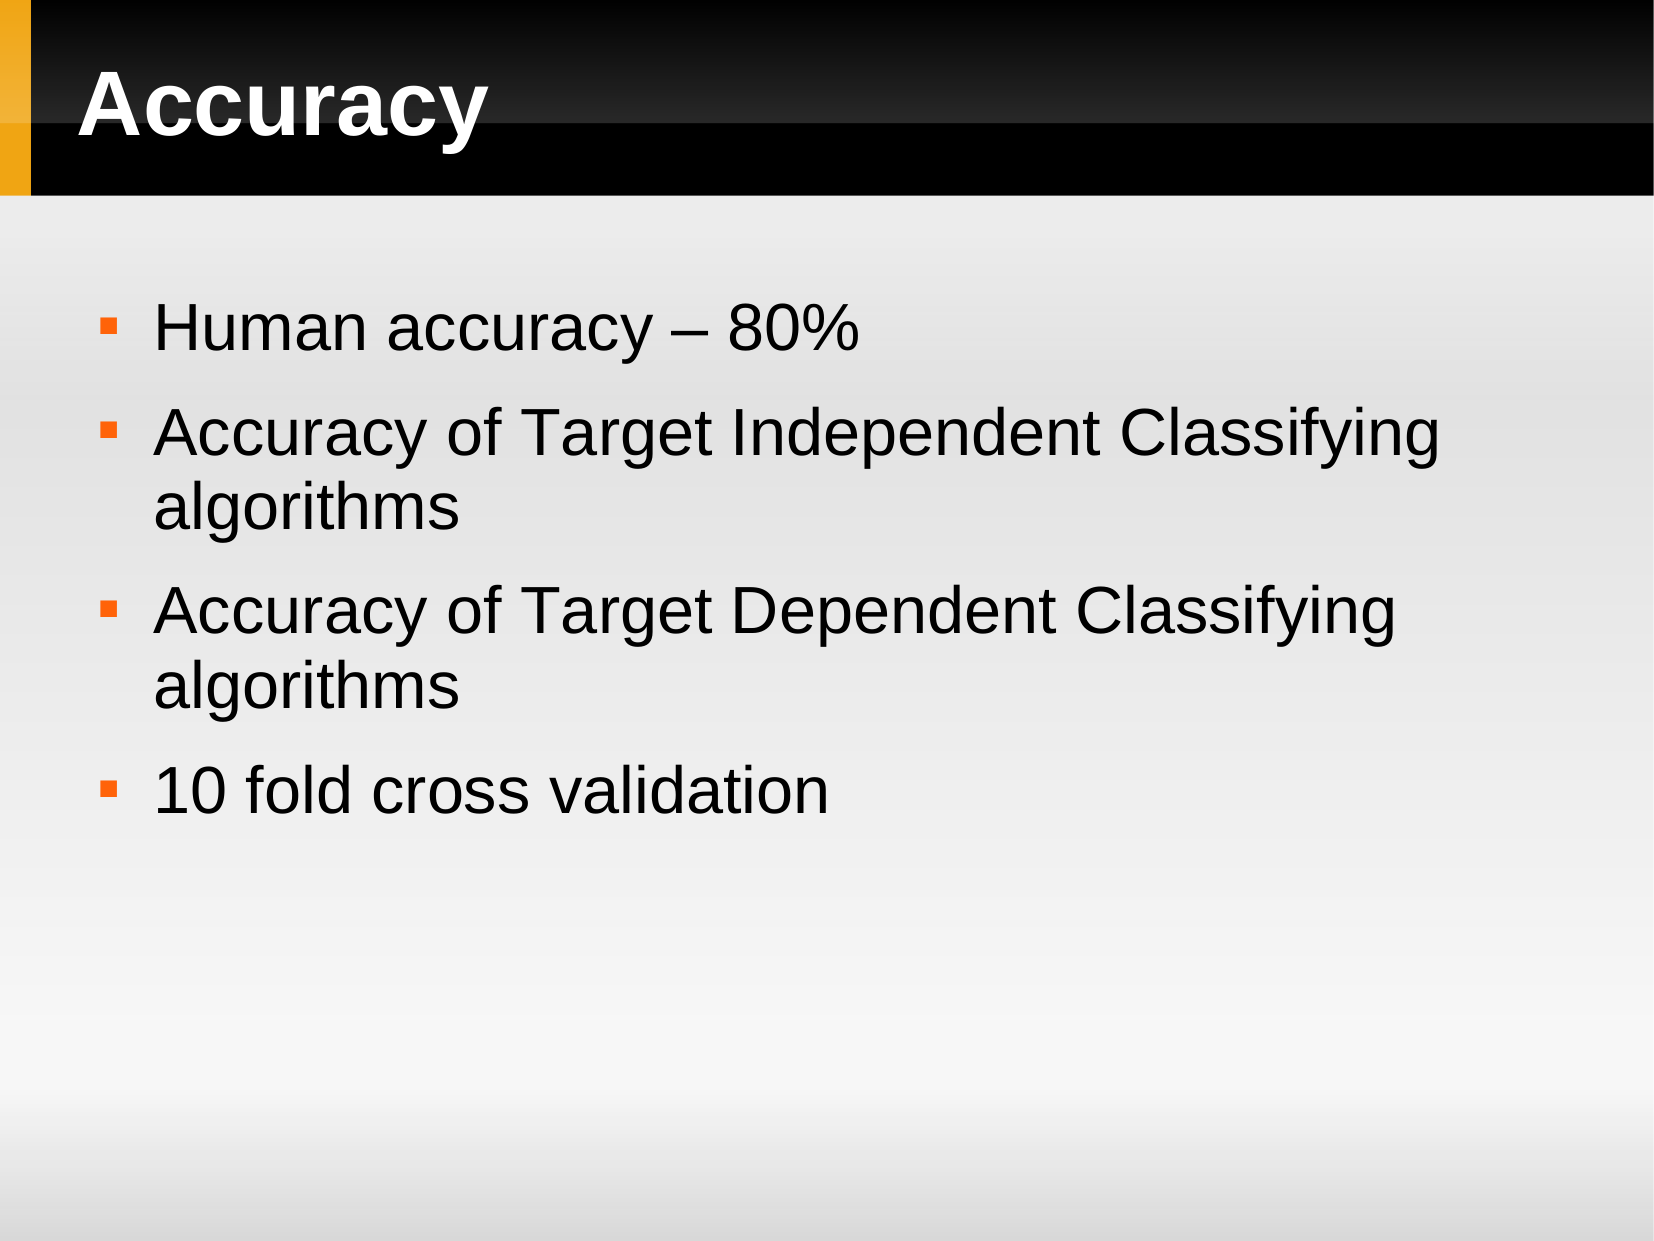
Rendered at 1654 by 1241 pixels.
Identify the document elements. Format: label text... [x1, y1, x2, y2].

list Human accuracy – 80% Accuracy of Target Independent Classifying algorithms Accuracy of Target Dependent Classifying algorithms 10 fold cross validation [82, 290, 1571, 1109]
title Accuracy [76, 0, 1565, 208]
picture [0, 0, 1654, 1241]
